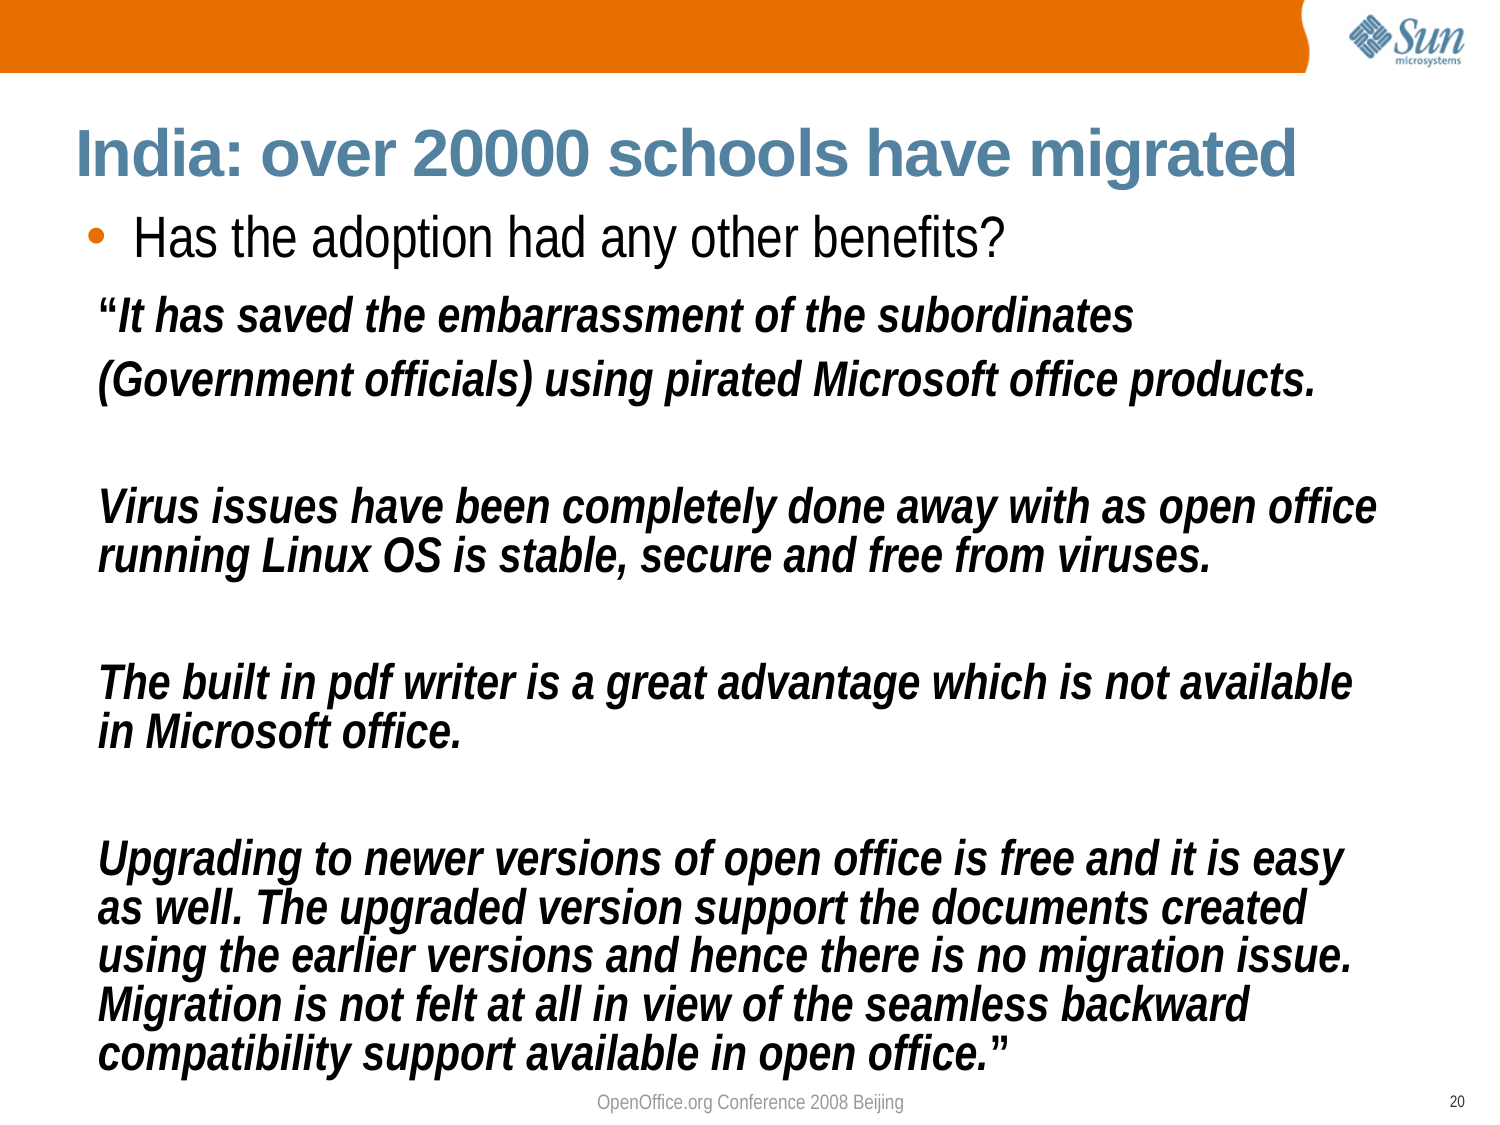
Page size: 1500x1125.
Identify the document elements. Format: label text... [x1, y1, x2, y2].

list Has the adoption had any other benefits? [66, 211, 1404, 312]
picture [0, 0, 1500, 73]
text_box “It has saved the embarrassment of the subordinates (Government officials) using pirated Microsoft office products. Virus issues have been completely done away with as open office running Linux OS is stable, secure and free from viruses. The built in pdf writer is a great advantage which is not available in Microsoft office. Upgrading to newer versions of open office is free and it is easy as well. The upgraded version support the documents created using the earlier versions and hence there is no migration issue. Migration is not felt at all in view of the seamless backward compatibility support available in open office.” [97, 293, 1388, 1077]
title India: over 20000 schools have migrated [75, 123, 1437, 227]
